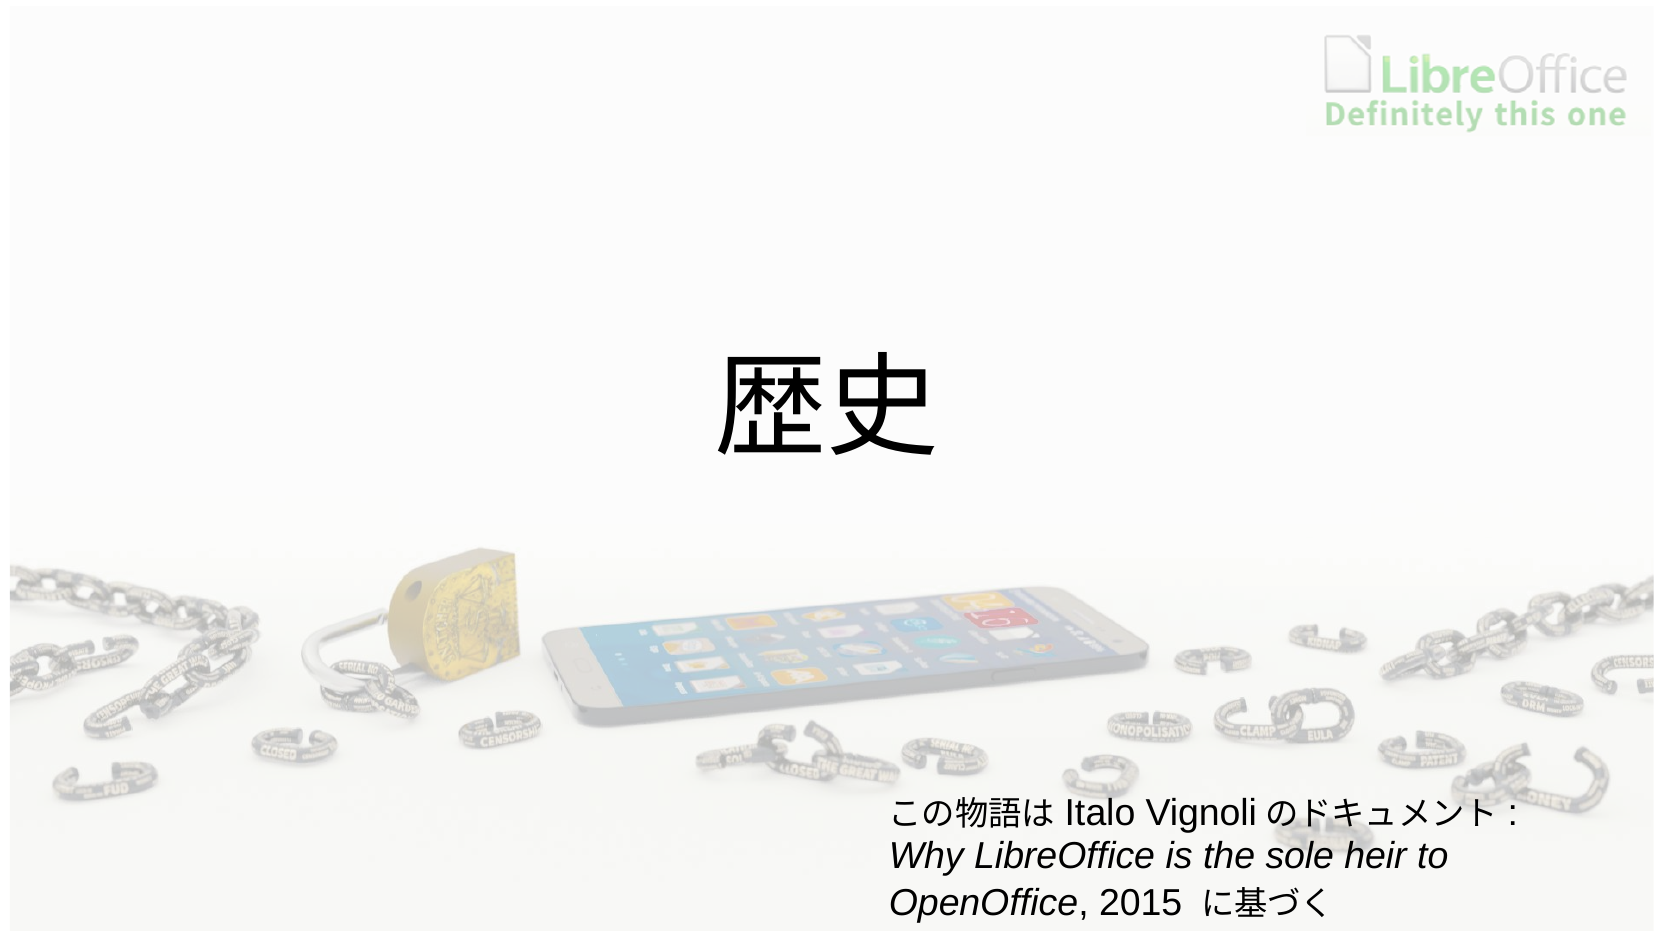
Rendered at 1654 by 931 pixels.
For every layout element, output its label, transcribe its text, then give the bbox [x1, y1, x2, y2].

subtitle 歴史 [82, 37, 1571, 757]
picture [9, 6, 1654, 931]
text_box この物語はItalo Vignoliのドキュメント: Why LibreOffice is the sole heir to OpenOffice, 2015 に基づく [874, 779, 1619, 931]
